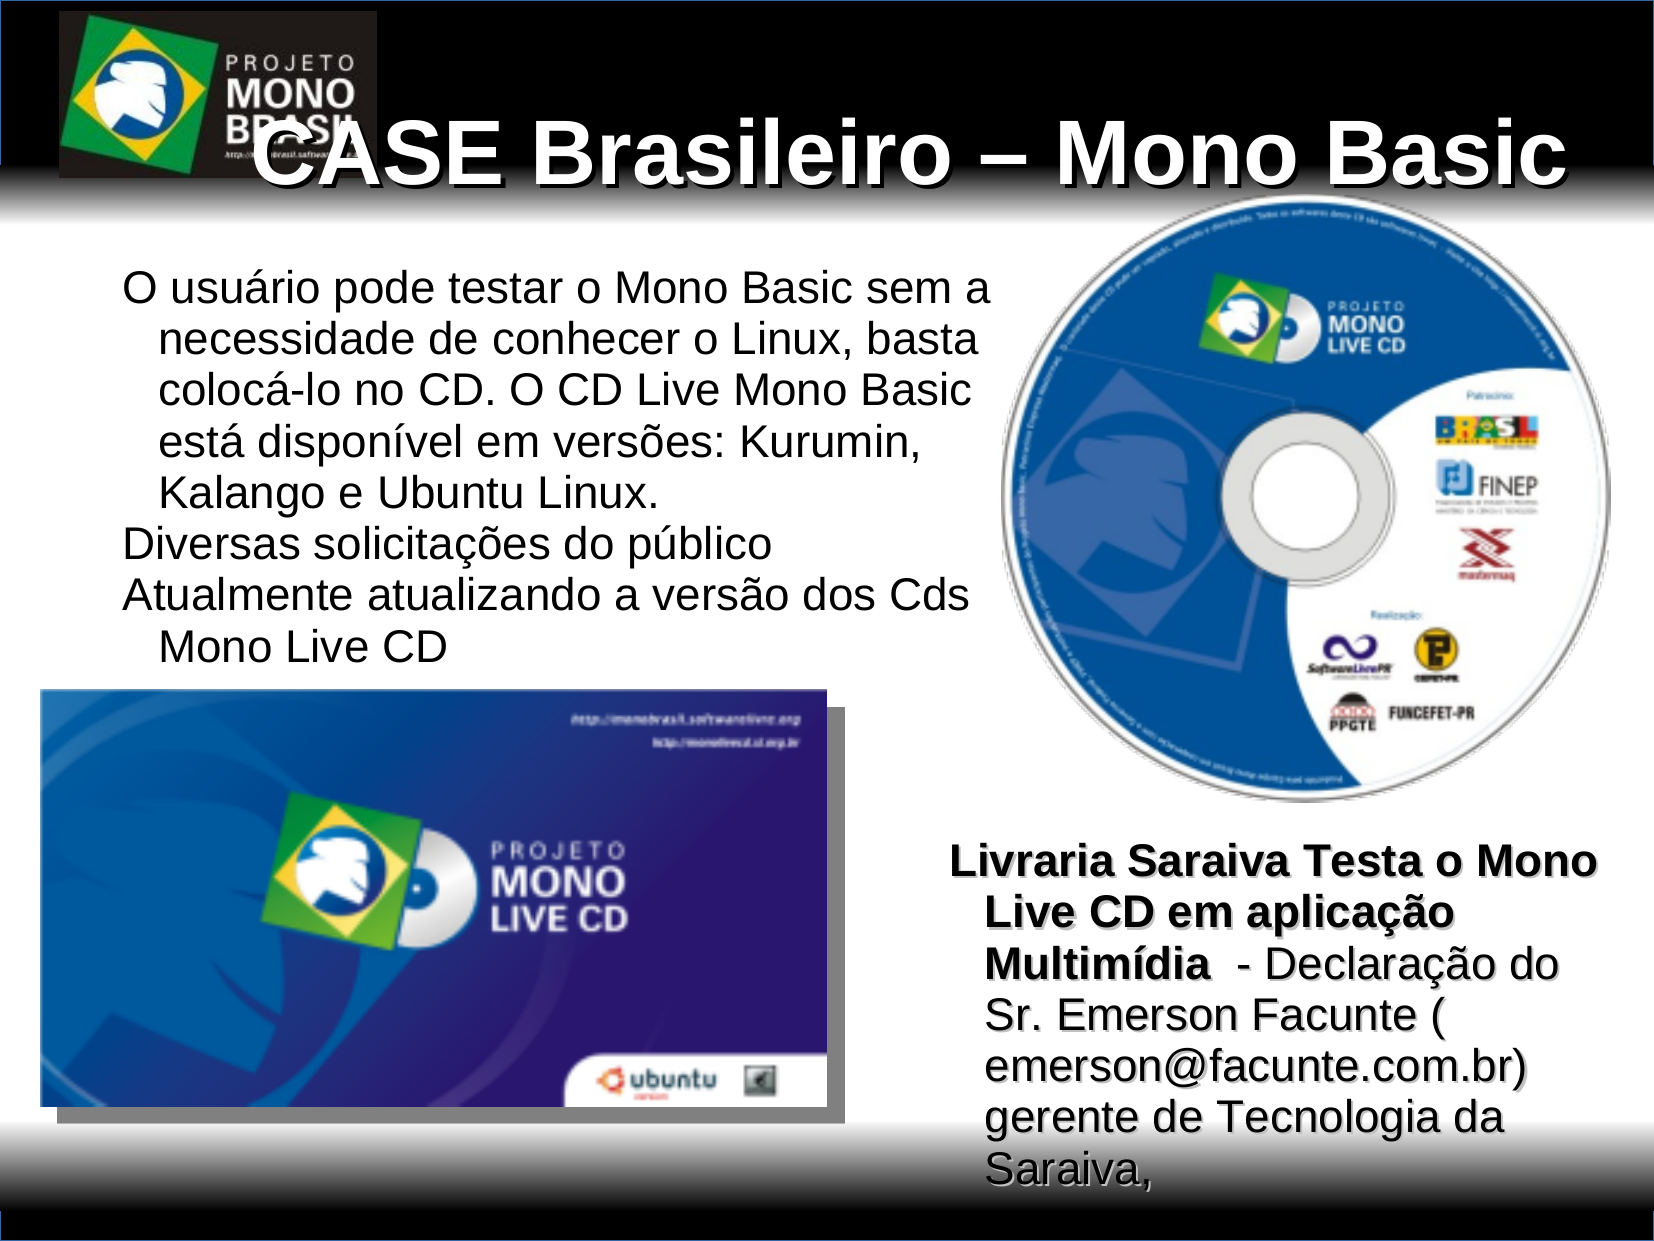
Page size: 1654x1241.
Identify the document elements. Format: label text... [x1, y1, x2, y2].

title CASE Brasileiro – Mono Basic [82, 49, 1571, 257]
picture [1001, 194, 1611, 803]
list O usuário pode testar o Mono Basic sem a necessidade de conhecer o Linux, basta colocá-lo no CD. O CD Live Mono Basic está disponível em versões: Kurumin, Kalango e Ubuntu Linux. Diversas solicitações do público Atualmente atualizando a versão dos Cds Mono Live CD [16, 261, 1007, 1044]
picture [59, 11, 377, 178]
picture [40, 1044, 827, 1107]
text_box Livraria Saraiva Testa o Mono Live CD em aplicação Multimídia - Declaração do Sr. Emerson Facunte (emerson@facunte.com.br) gerente de Tecnologia da Saraiva, [843, 835, 1630, 1125]
